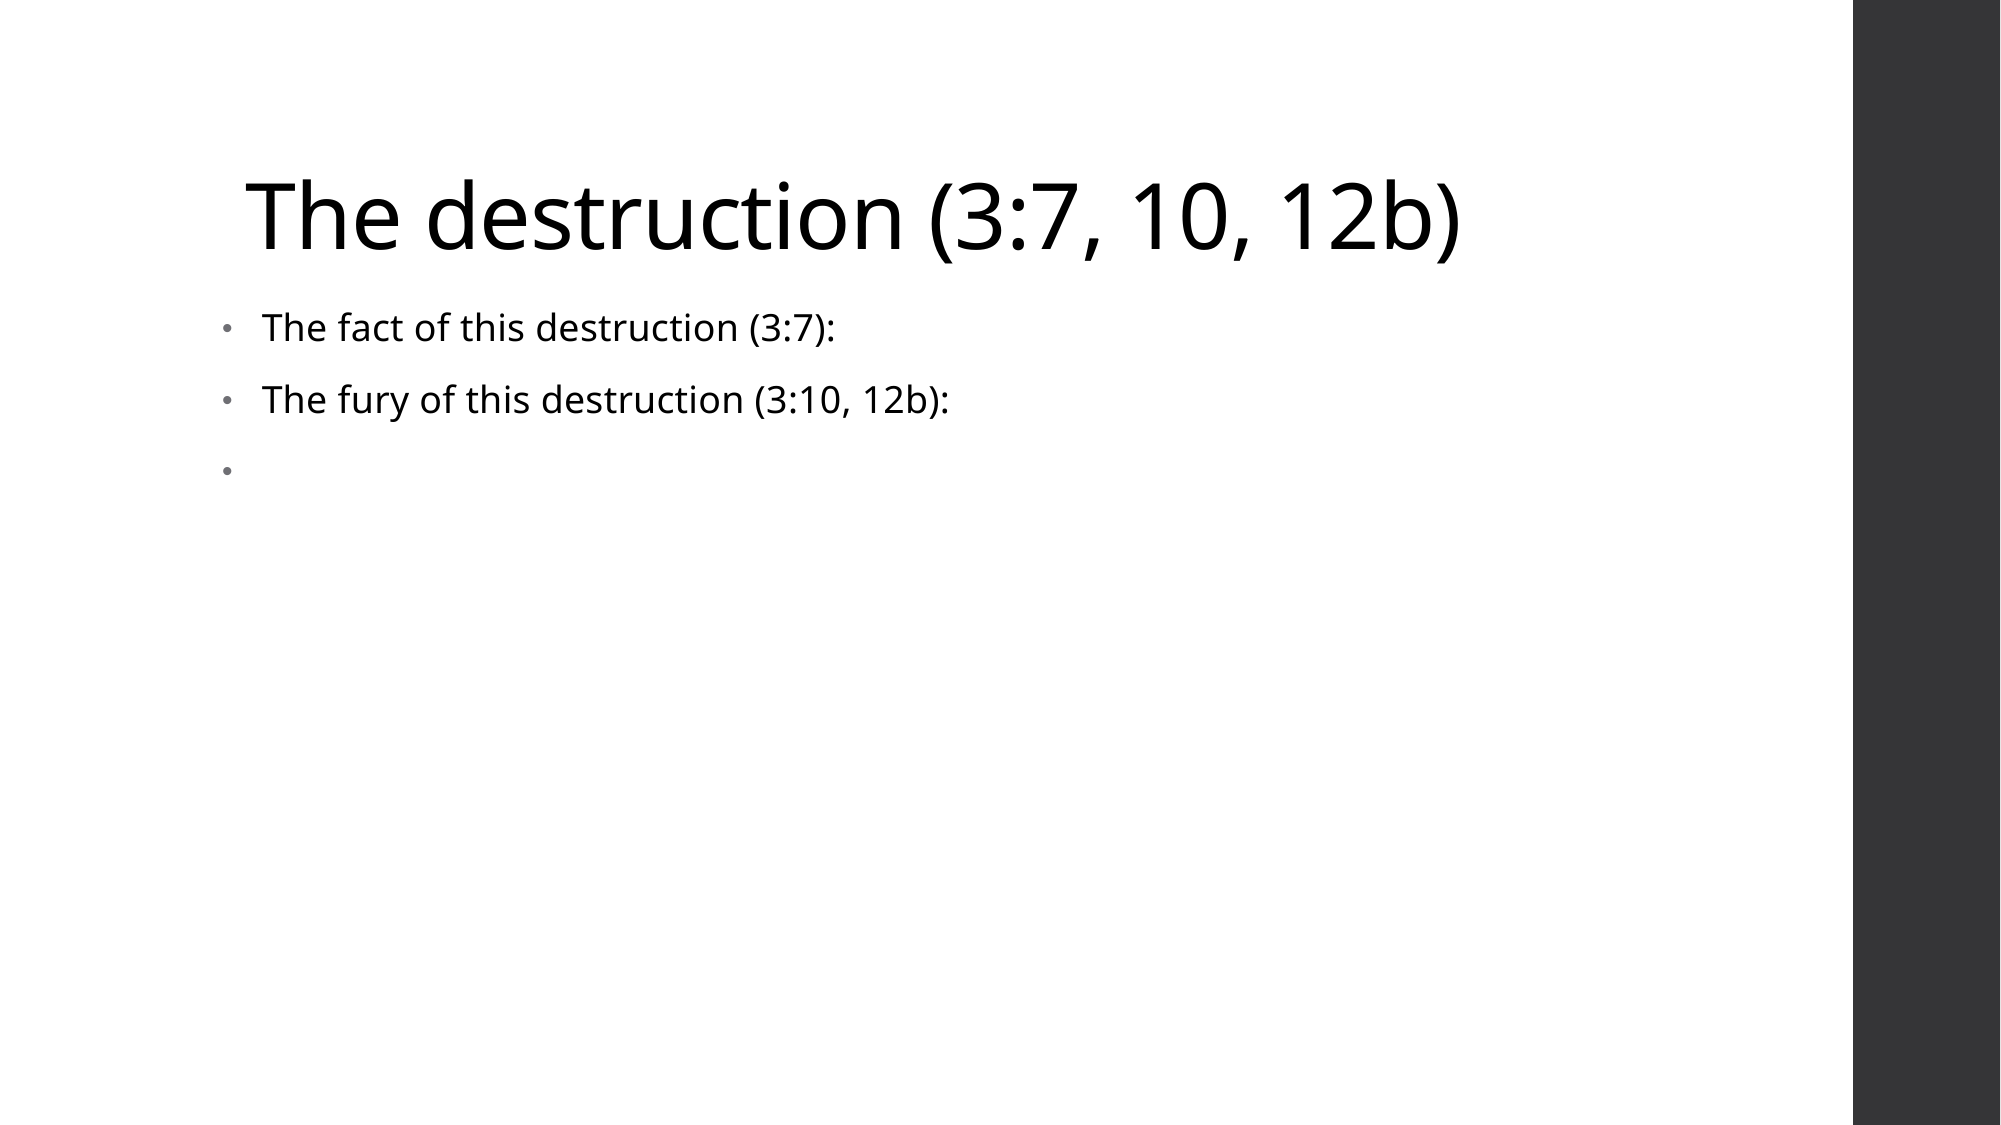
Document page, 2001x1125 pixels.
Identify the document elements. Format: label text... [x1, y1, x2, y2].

title The destruction (3:7, 10, 12b) [206, 60, 1797, 278]
list The fact of this destruction (3:7): The fury of this destruction (3:10, 12b): [206, 299, 1617, 1014]
